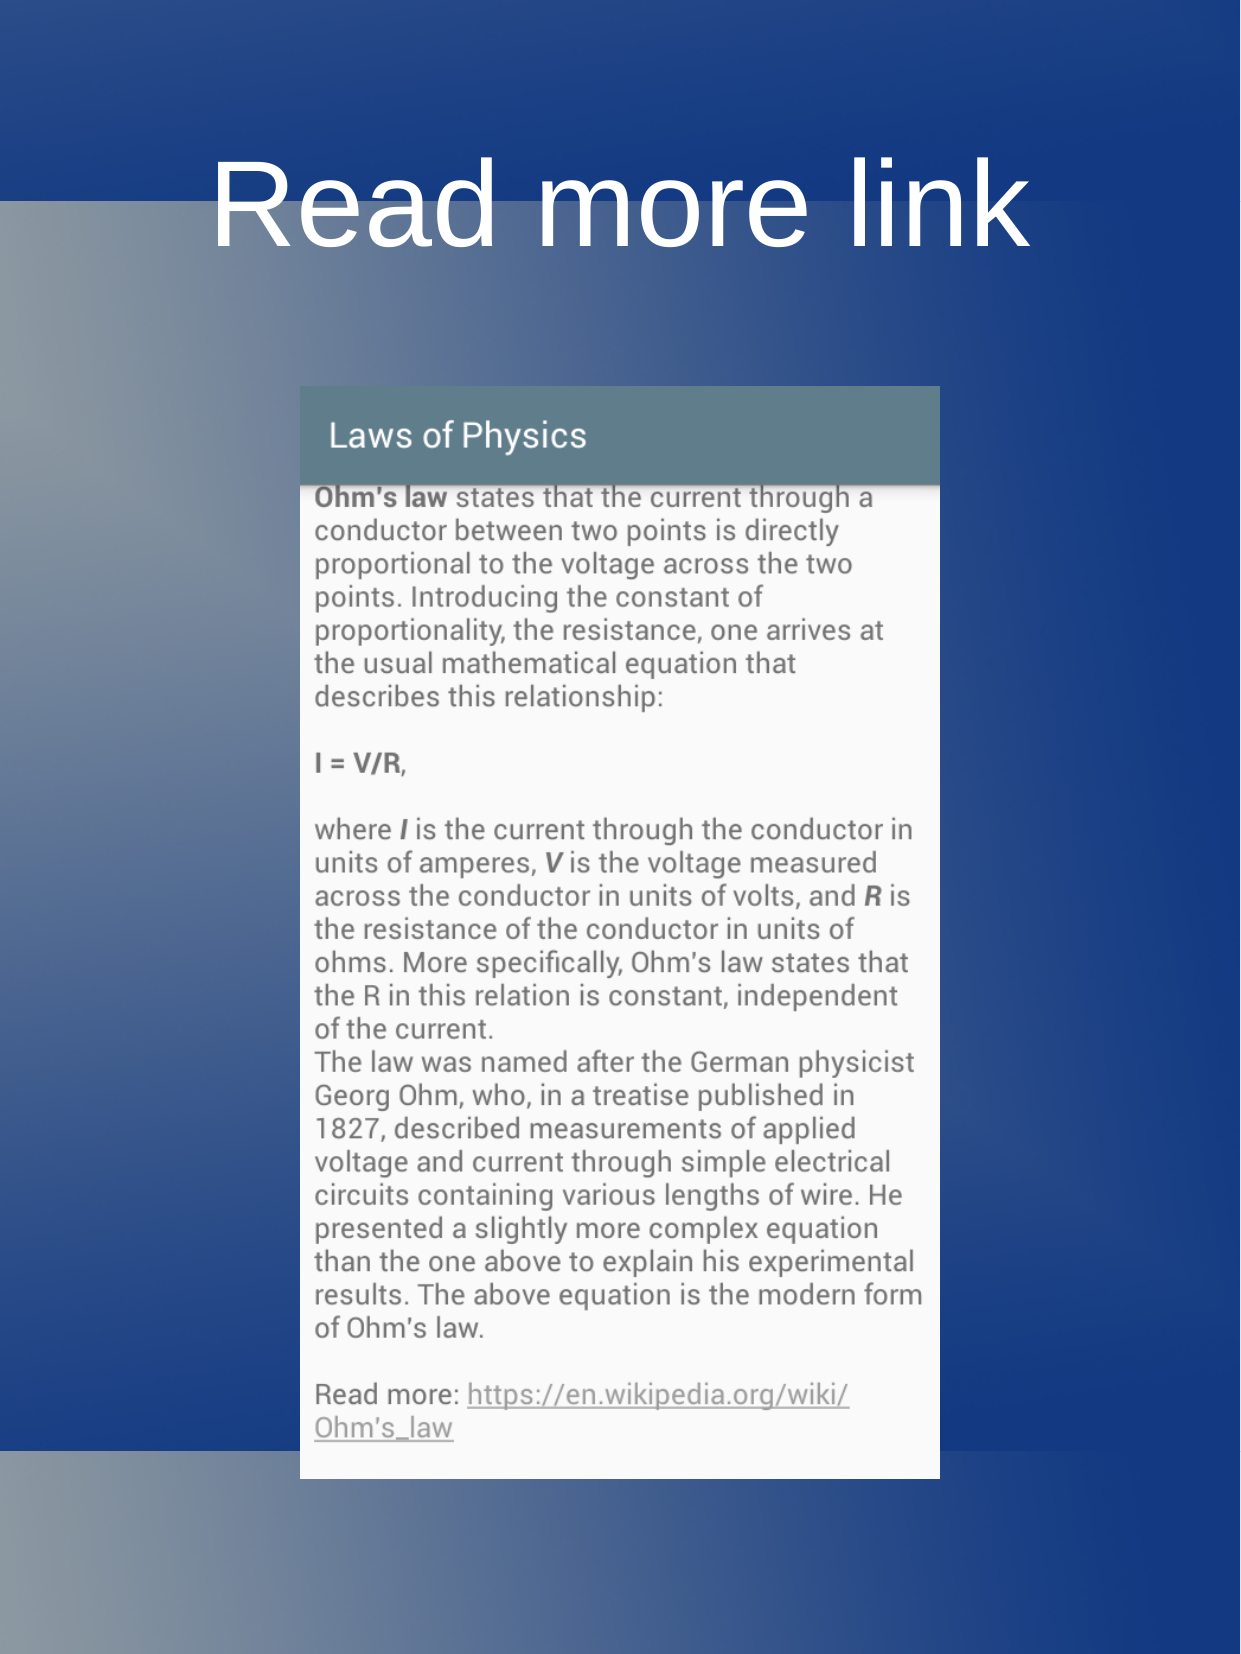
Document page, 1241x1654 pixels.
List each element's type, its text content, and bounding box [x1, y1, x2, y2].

picture [0, 0, 1241, 1654]
title Read more link [62, 65, 1179, 342]
